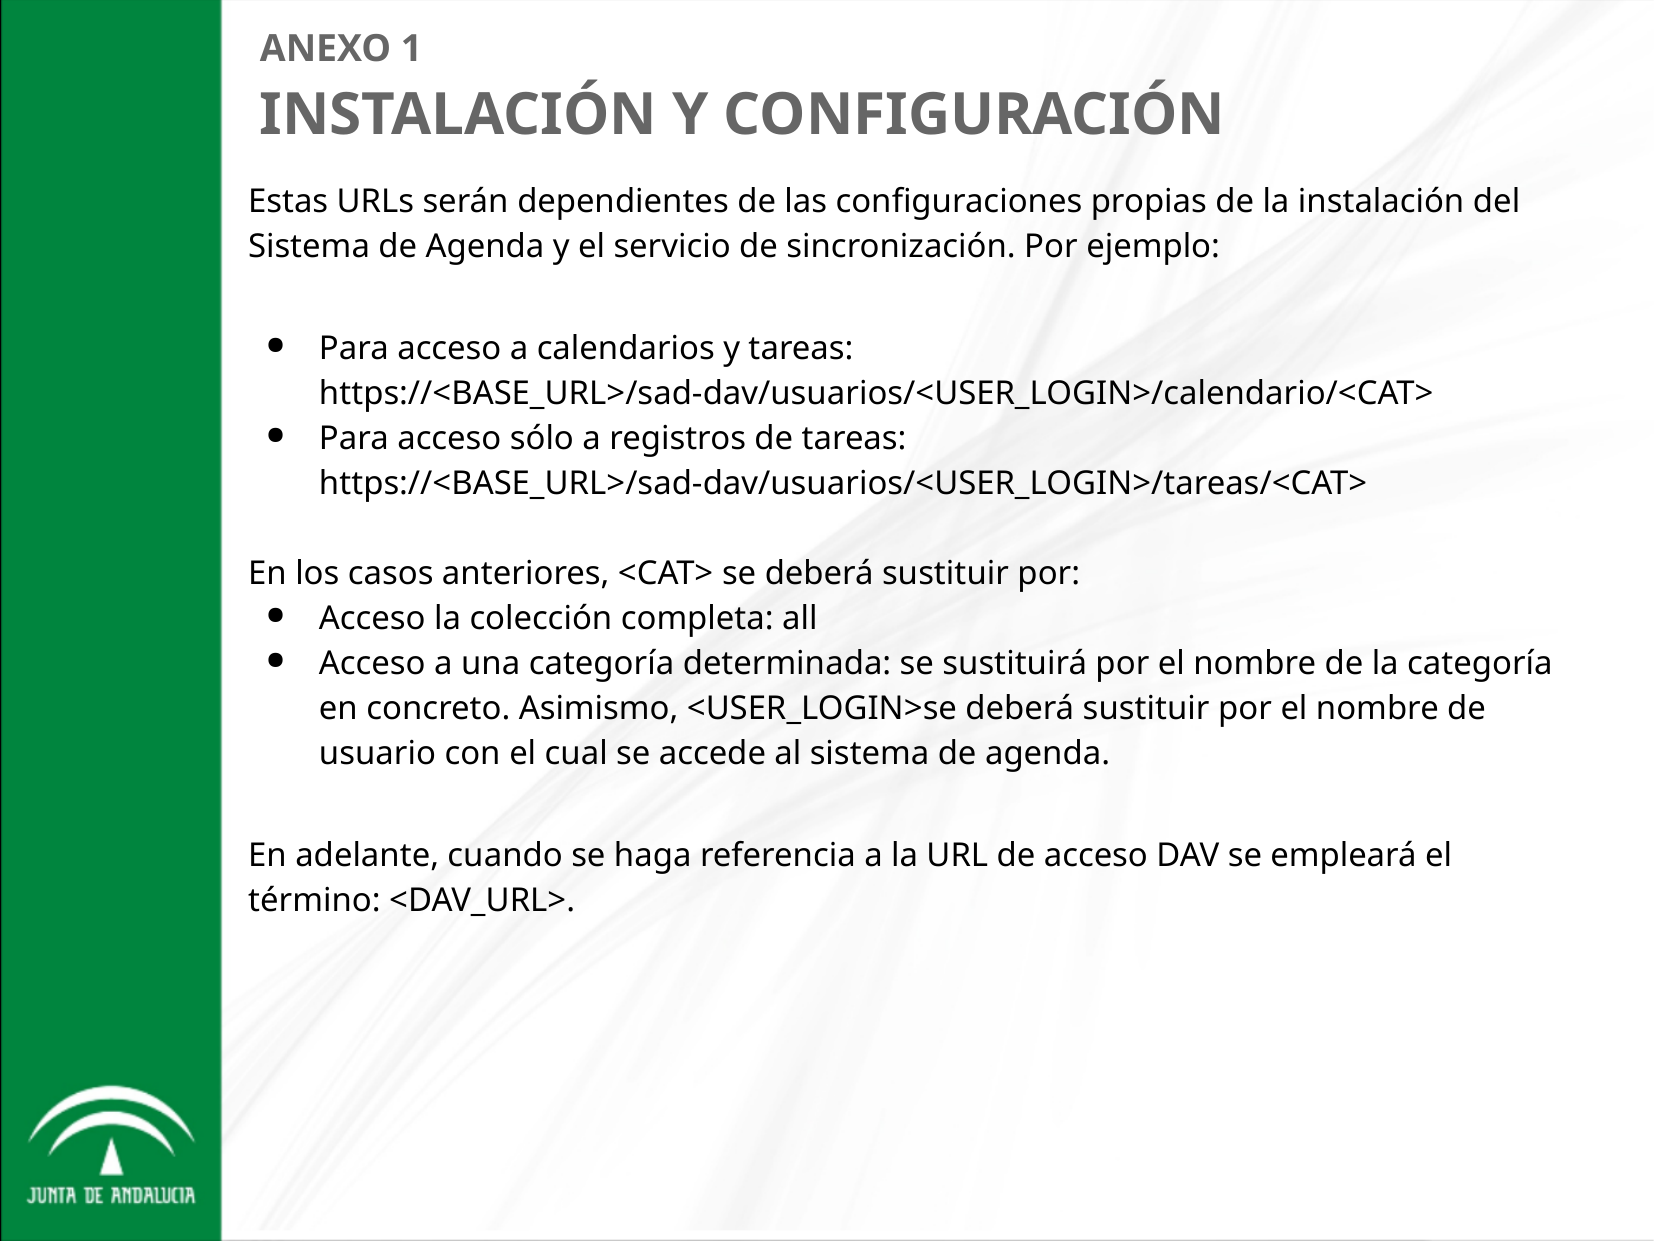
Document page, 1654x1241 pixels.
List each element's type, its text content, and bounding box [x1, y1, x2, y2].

list Estas URLs serán dependientes de las configuraciones propias de la instalación del Sistema de Agenda y el servicio de sincronización. Por ejemplo: Para acceso a calendarios y tareas: https://<BASE_URL>/sad-dav/usuarios/<USER_LOGIN>/calendario/<CAT> Para acceso sólo a registros de tareas: https://<BASE_URL>/sad-dav/usuarios/<USER_LOGIN>/tareas/<CAT> En los casos anteriores, <CAT> se deberá sustituir por: Acceso la colección completa: all Acceso a una categoría determinada: se sustituirá por el nombre de la categoría en concreto. Asimismo, <USER_LOGIN>se deberá sustituir por el nombre de usuario con el cual se accede al sistema de agenda. En adelante, cuando se haga referencia a la URL de acceso DAV se empleará el término: <DAV_URL>. [248, 177, 1565, 1170]
title ANEXO 1 INSTALACIÓN Y CONFIGURACIÓN [259, 19, 1577, 155]
picture [0, 0, 1654, 1241]
